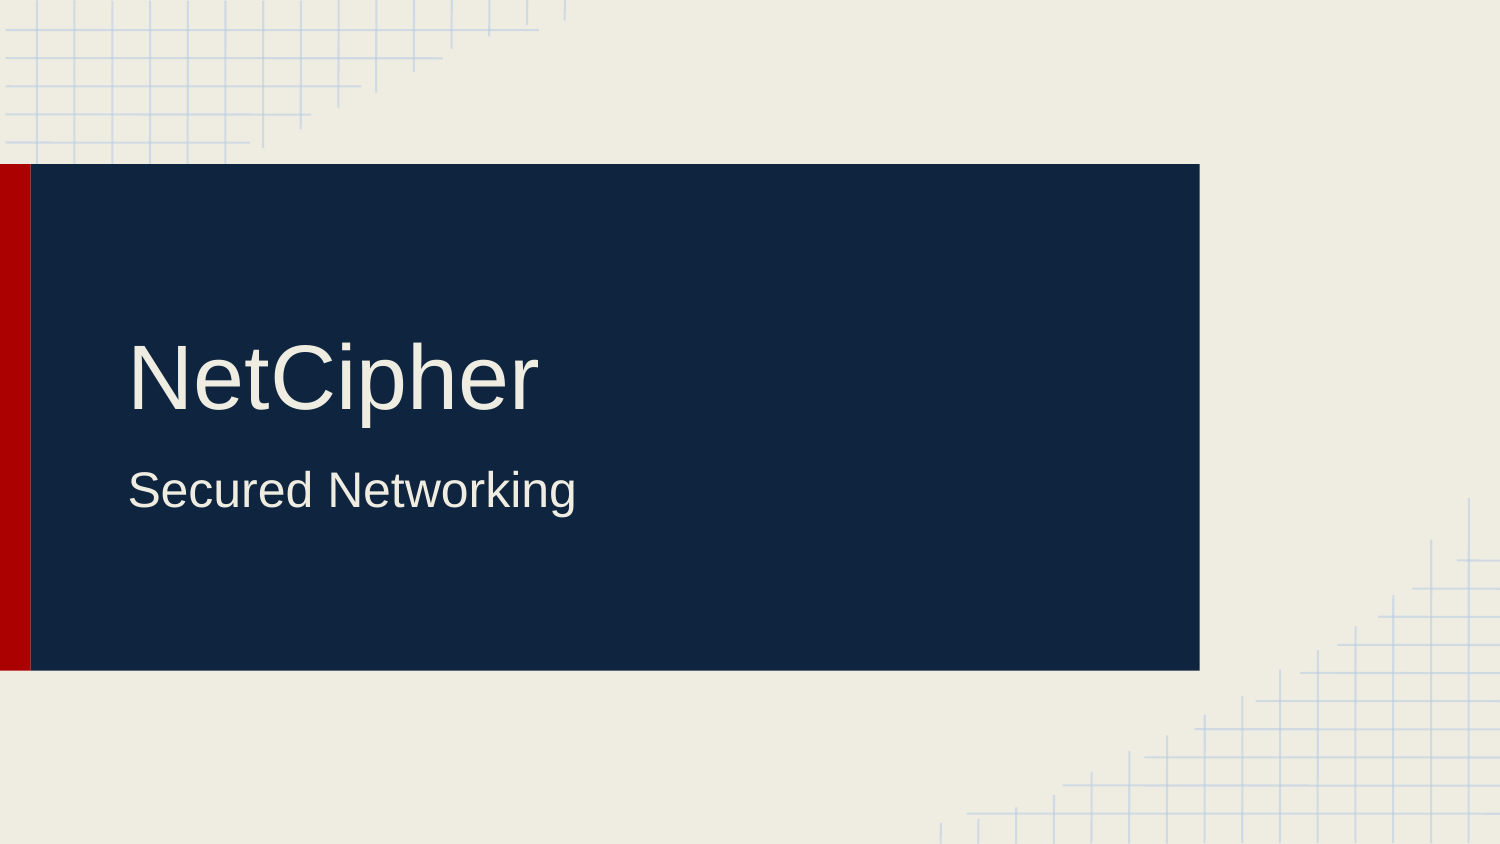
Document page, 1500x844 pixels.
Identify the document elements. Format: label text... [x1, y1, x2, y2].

title NetCipher [112, 278, 1163, 442]
subtitle Secured Networking [112, 442, 1163, 554]
